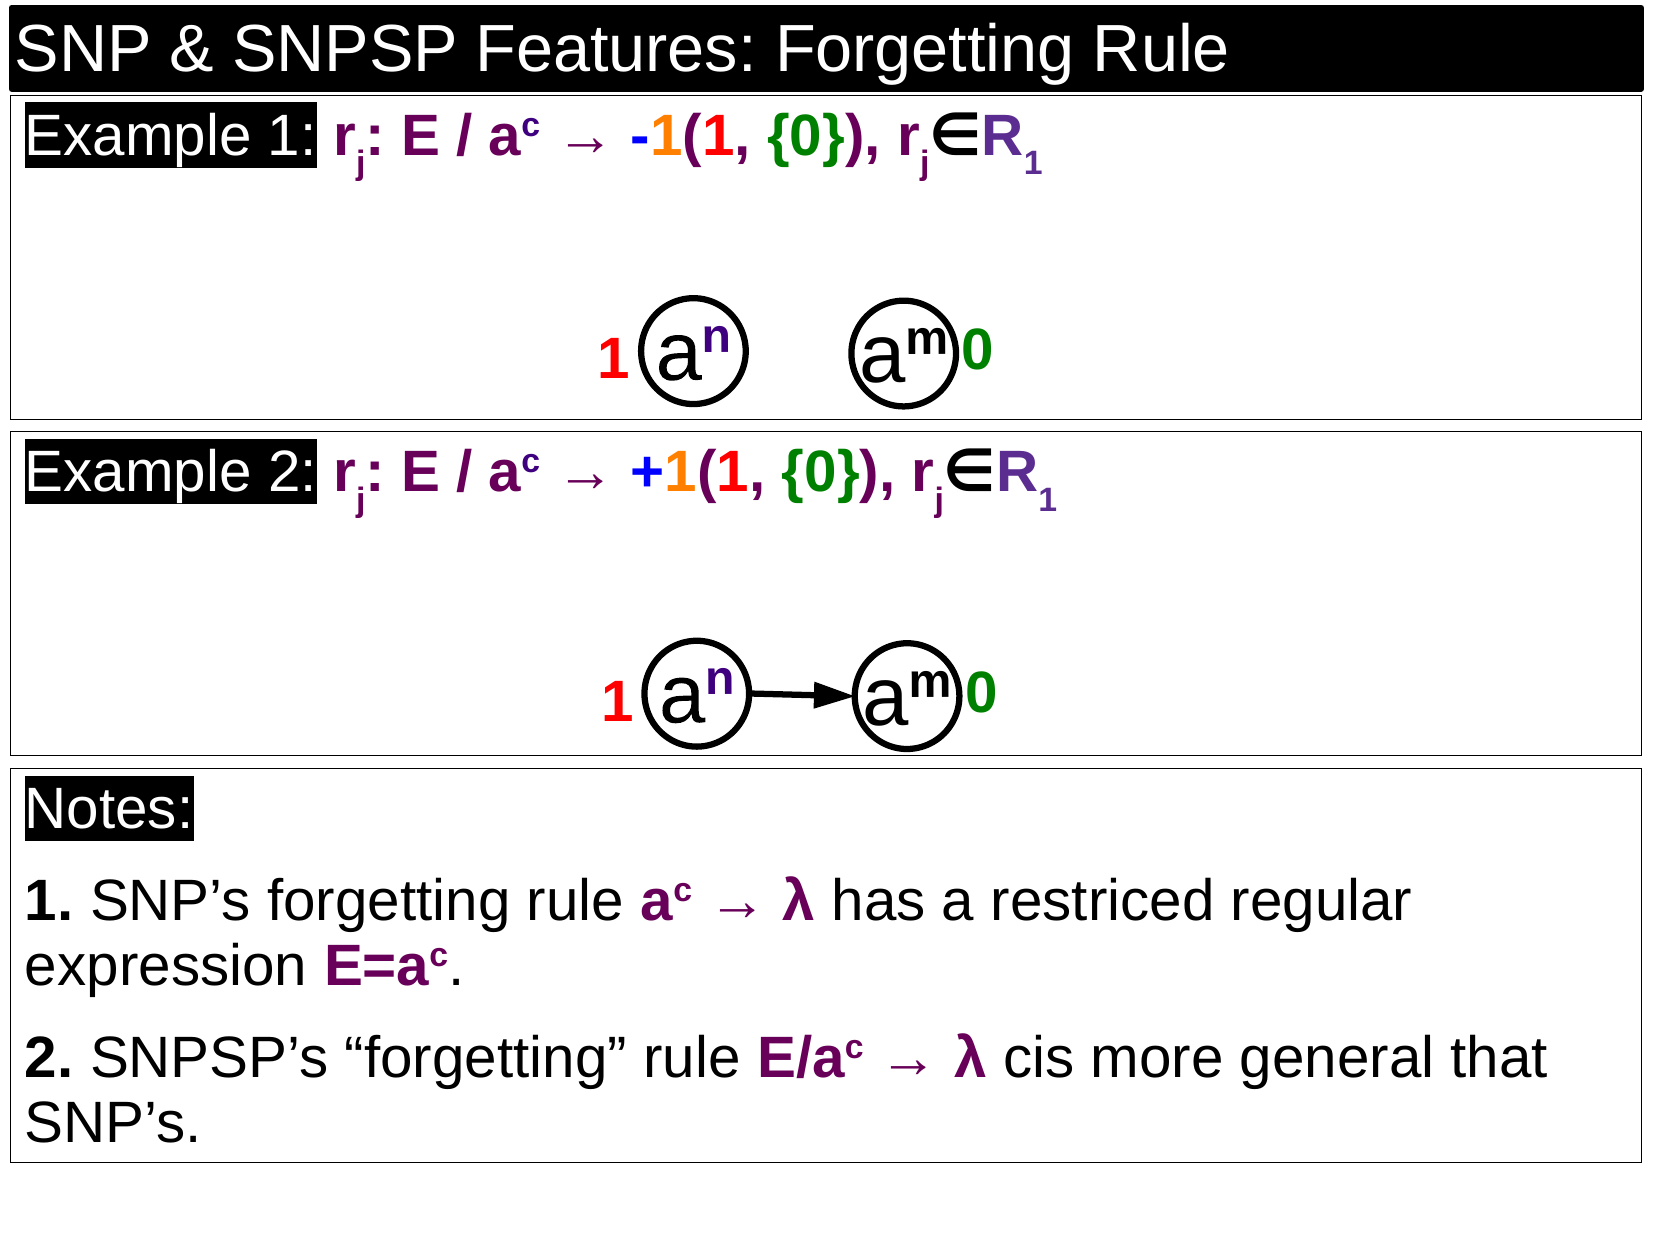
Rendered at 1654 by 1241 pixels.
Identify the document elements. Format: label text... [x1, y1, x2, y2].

text_box Notes: 1. SNP’s forgetting rule ac → λ has a restriced regular expression E=ac. 2. SNPSP’s “forgetting” rule E/ac → λ cis more general that SNP’s. [10, 768, 1642, 1163]
text_box an [641, 298, 746, 405]
text_box 1 [582, 318, 622, 399]
title SNP & SNPSP Features: Forgetting Rule [11, 7, 1642, 89]
text_box am [854, 643, 950, 749]
text_box Example 2: rj: E / ac → +1(1, {0}), rj∈R1 [10, 431, 1642, 756]
text_box an [644, 640, 750, 747]
text_box 0 [946, 309, 985, 390]
text_box 1 [586, 661, 625, 742]
text_box Example 1: rj: E / ac → -1(1, {0}), rj∈R1 [10, 95, 1642, 420]
text_box 0 [950, 651, 989, 732]
text_box am [851, 300, 946, 407]
